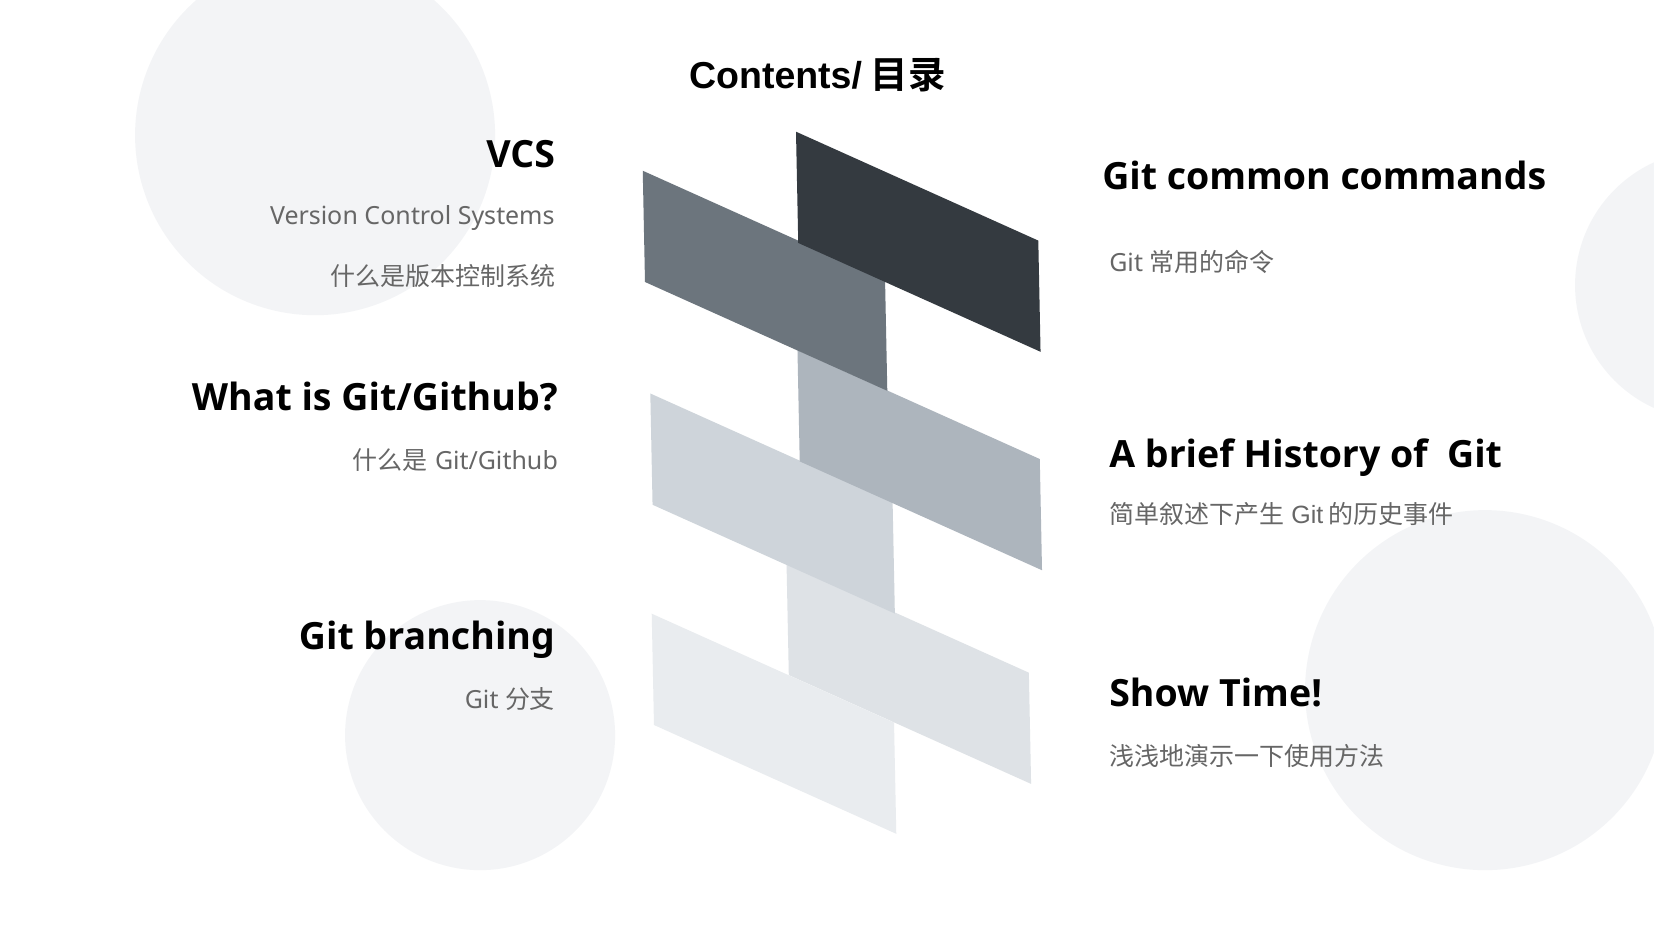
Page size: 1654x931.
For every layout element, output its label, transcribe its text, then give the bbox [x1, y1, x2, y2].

text_box Contents/目录 [674, 37, 976, 107]
text_box Git常用的命令 [1094, 236, 1650, 358]
text_box A brief History of Git [1094, 420, 1538, 487]
text_box Version Control Systems 什么是版本控制系统 [15, 190, 571, 313]
text_box Git common commands [1087, 142, 1654, 236]
text_box 浅浅地演示一下使用方法 [1094, 729, 1650, 853]
text_box Git分支 [15, 672, 571, 796]
text_box What is Git/Github? [75, 362, 574, 480]
text_box Show Time! [1094, 659, 1425, 726]
text_box VCS [240, 120, 571, 186]
text_box 什么是Git/Github [18, 432, 574, 608]
text_box 简单叙述下产生Git的历史事件 [1094, 487, 1576, 539]
text_box Git branching [240, 602, 571, 668]
